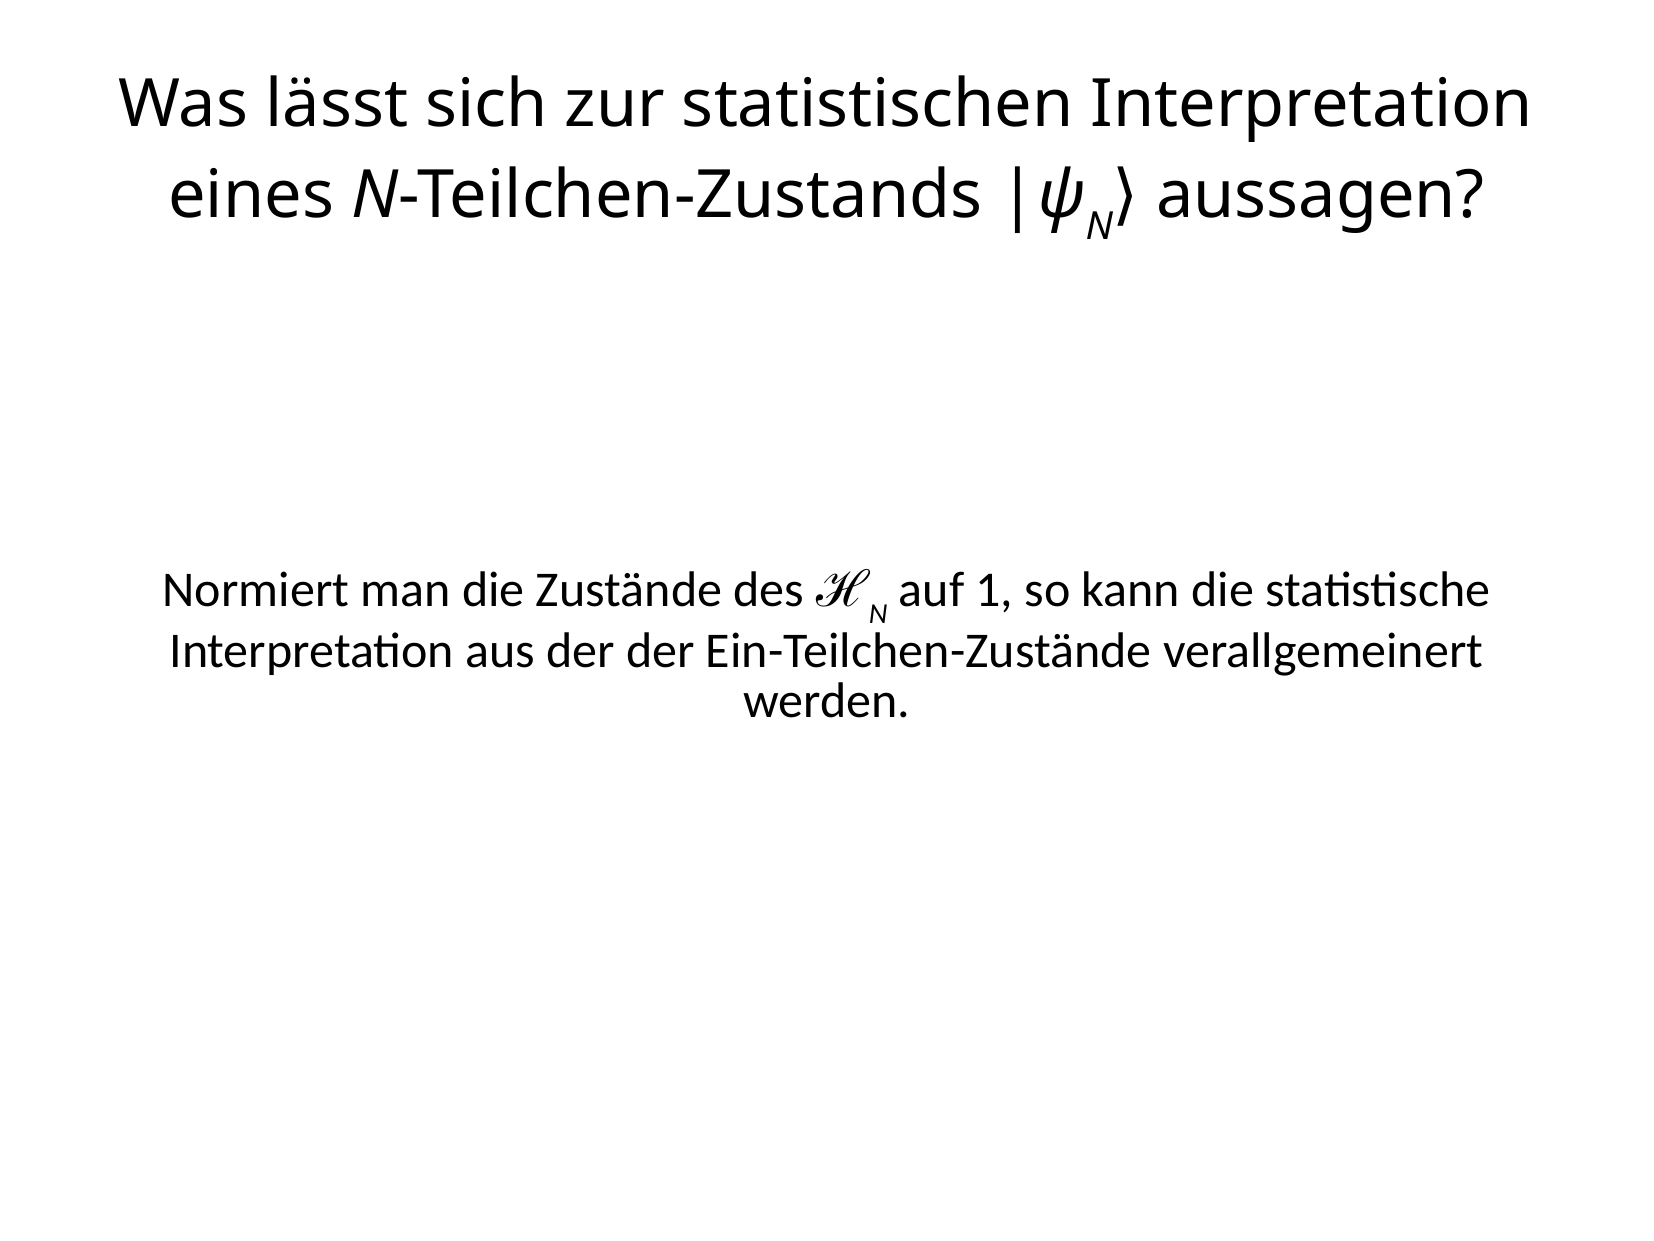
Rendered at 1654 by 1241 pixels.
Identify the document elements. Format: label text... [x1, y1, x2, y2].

title Was lässt sich zur statistischen Interpretation eines N-Teilchen-Zustands |ψN⟩ aussagen? [82, 49, 1571, 257]
subtitle Normiert man die Zustände des ℋN auf 1, so kann die statistische Interpretation aus der der Ein-Teilchen-Zustände verallgemeinert werden. [82, 290, 1571, 1010]
